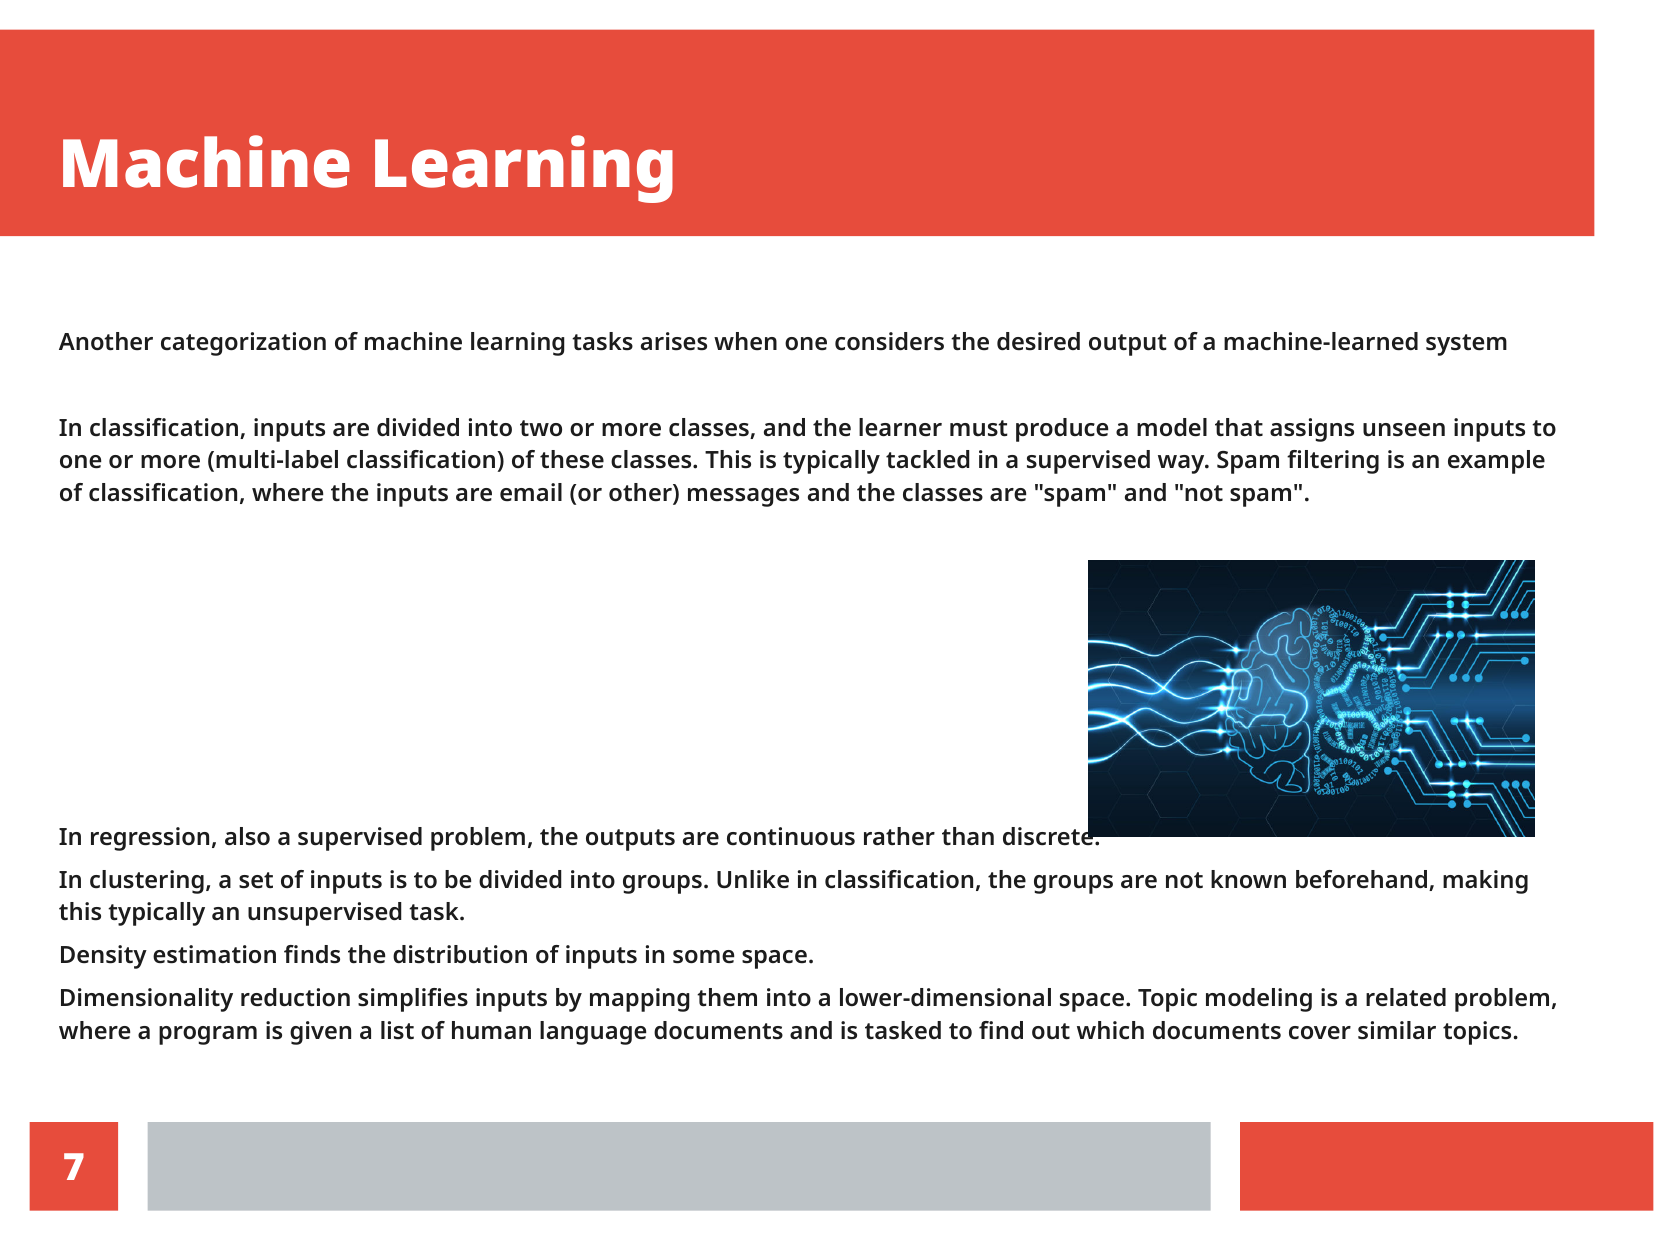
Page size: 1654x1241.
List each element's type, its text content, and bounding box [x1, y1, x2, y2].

list Another categorization of machine learning tasks arises when one considers the desired output of a machine-learned system In classification, inputs are divided into two or more classes, and the learner must produce a model that assigns unseen inputs to one or more (multi-label classification) of these classes. This is typically tackled in a supervised way. Spam filtering is an example of classification, where the inputs are email (or other) messages and the classes are "spam" and "not spam". In regression, also a supervised problem, the outputs are continuous rather than discrete. In clustering, a set of inputs is to be divided into groups. Unlike in classification, the groups are not known beforehand, making this typically an unsupervised task. Density estimation finds the distribution of inputs in some space. Dimensionality reduction simplifies inputs by mapping them into a lower-dimensional space. Topic modeling is a related problem, where a program is given a list of human language documents and is tasked to find out which documents cover similar topics. [59, 324, 1565, 1093]
title Machine Learning [59, 59, 1595, 207]
picture [1088, 560, 1535, 837]
